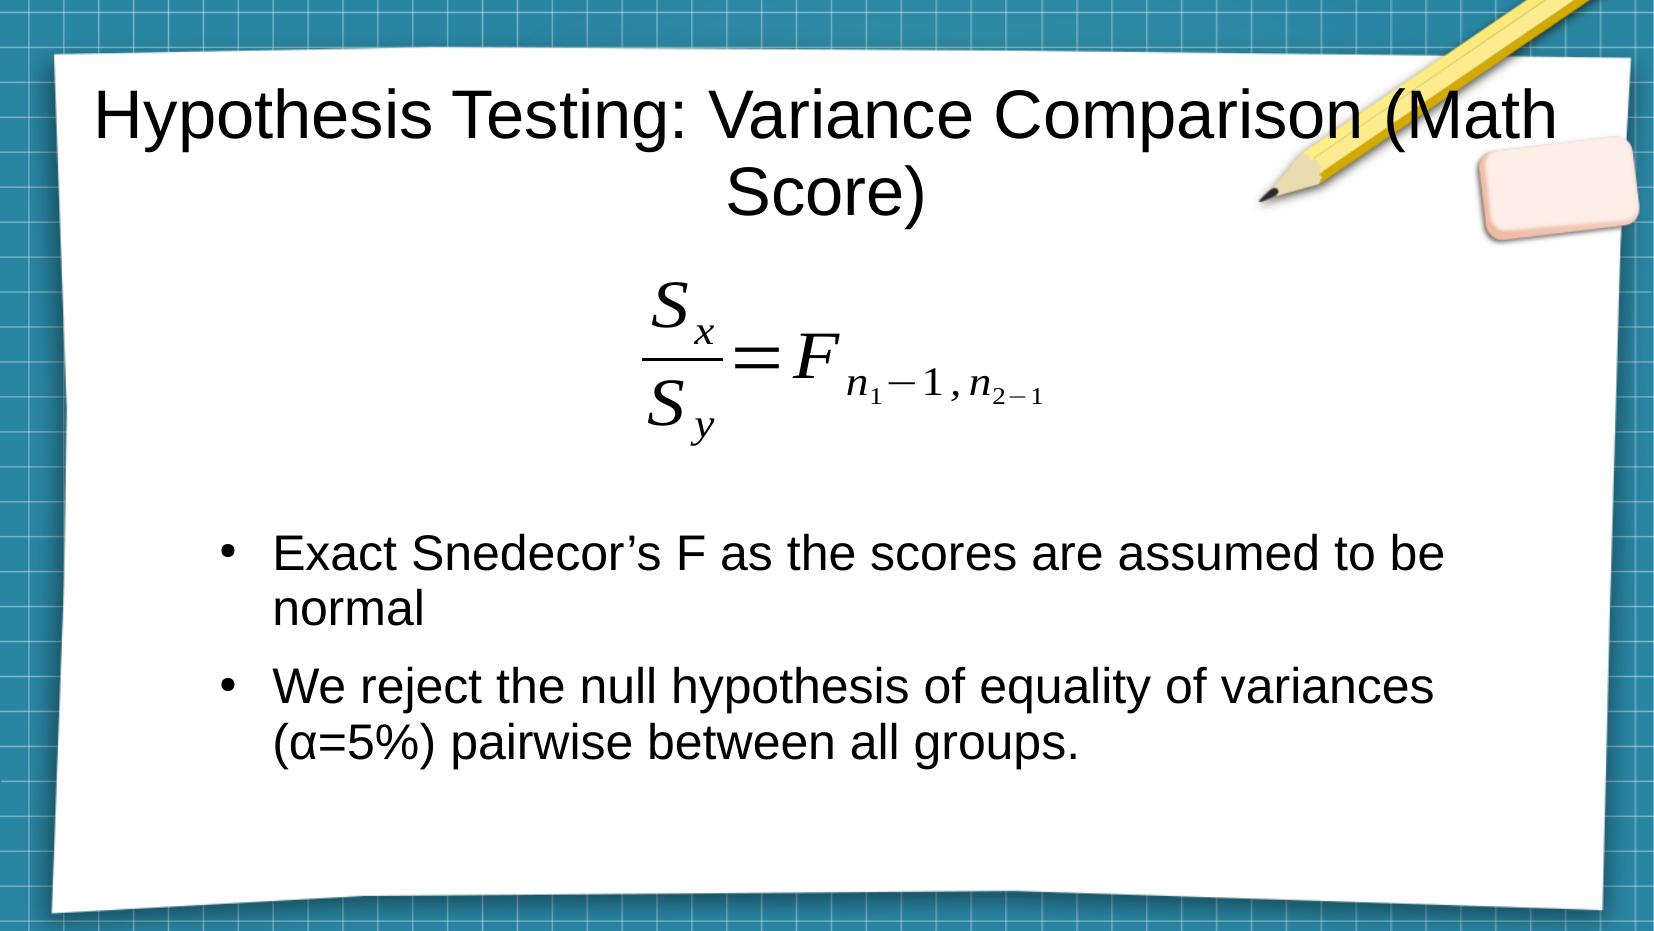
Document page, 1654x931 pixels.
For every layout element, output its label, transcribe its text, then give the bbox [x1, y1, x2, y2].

picture [0, 0, 1654, 931]
title Hypothesis Testing: Variance Comparison (Math Score) [82, 75, 1571, 231]
chart [637, 268, 1043, 449]
list Exact Snedecor’s F as the scores are assumed to be normal We reject the null hypothesis of equality of variances (α=5%) pairwise between all groups. [201, 524, 1514, 795]
